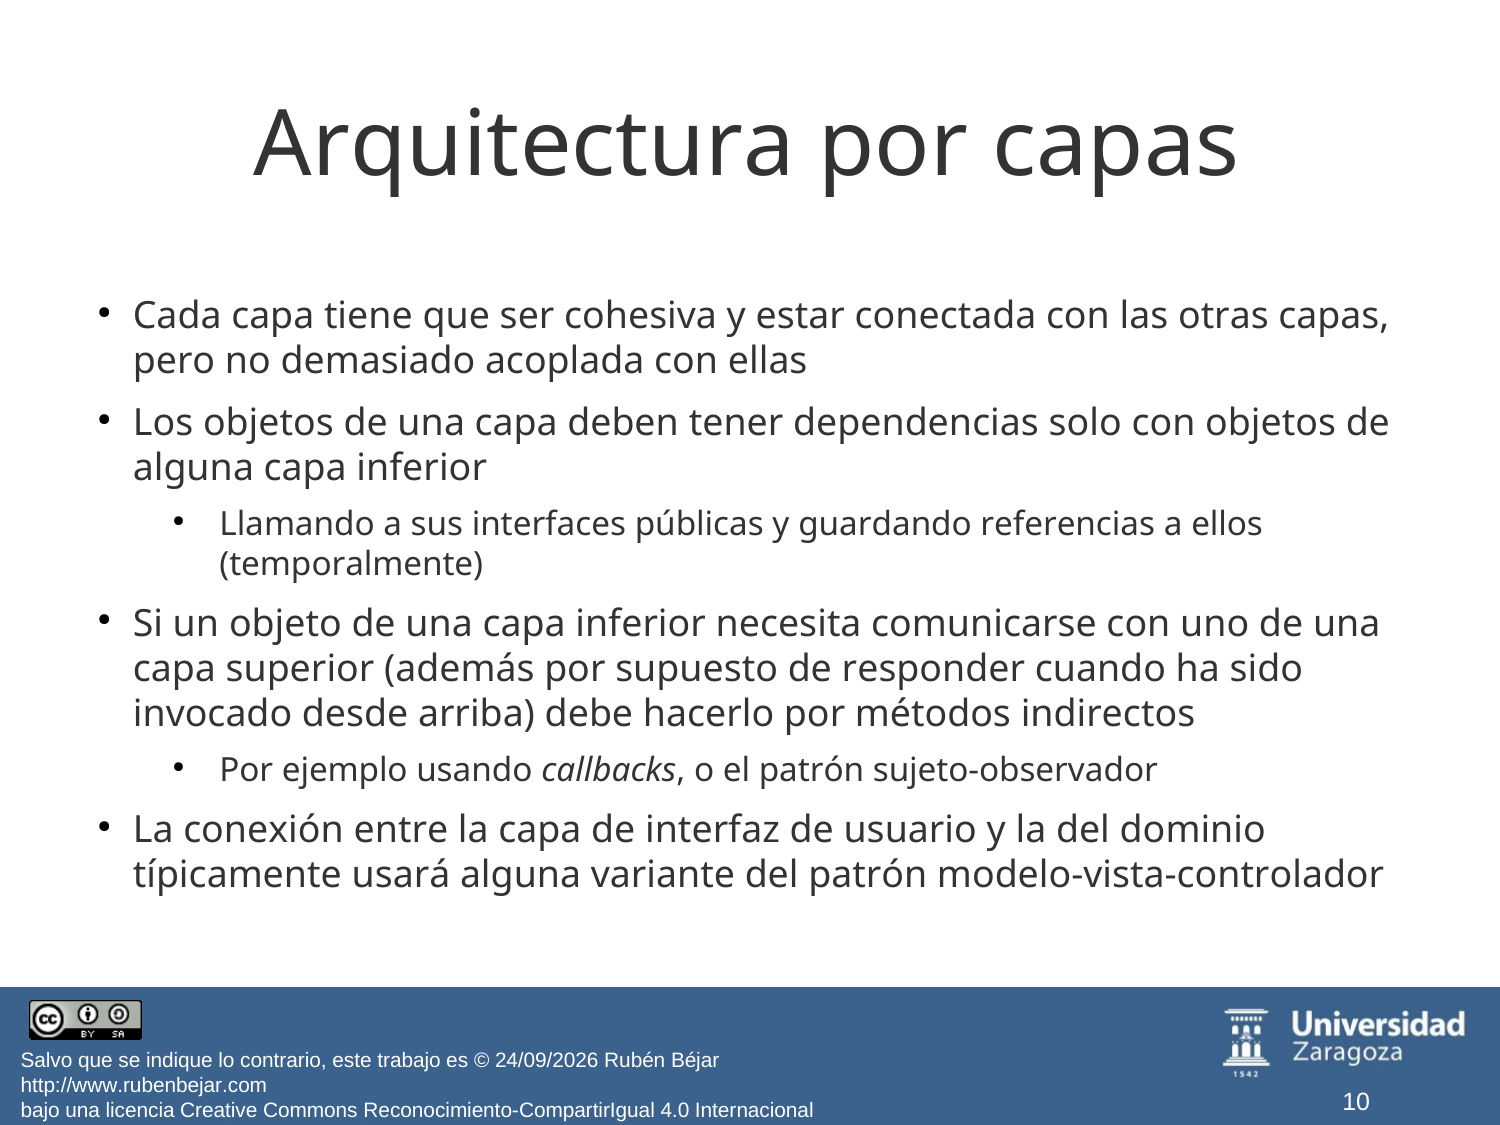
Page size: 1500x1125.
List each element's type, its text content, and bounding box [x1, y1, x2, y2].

picture [0, 987, 1500, 1125]
title Arquitectura por capas [74, 21, 1420, 257]
list Cada capa tiene que ser cohesiva y estar conectada con las otras capas, pero no demasiado acoplada con ellas Los objetos de una capa deben tener dependencias solo con objetos de alguna capa inferior Llamando a sus interfaces públicas y guardando referencias a ellos (temporalmente) Si un objeto de una capa inferior necesita comunicarse con uno de una capa superior (además por supuesto de responder cuando ha sido invocado desde arriba) debe hacerlo por métodos indirectos Por ejemplo usando callbacks, o el patrón sujeto-observador La conexión entre la capa de interfaz de usuario y la del dominio típicamente usará alguna variante del patrón modelo-vista-controlador [82, 283, 1418, 957]
